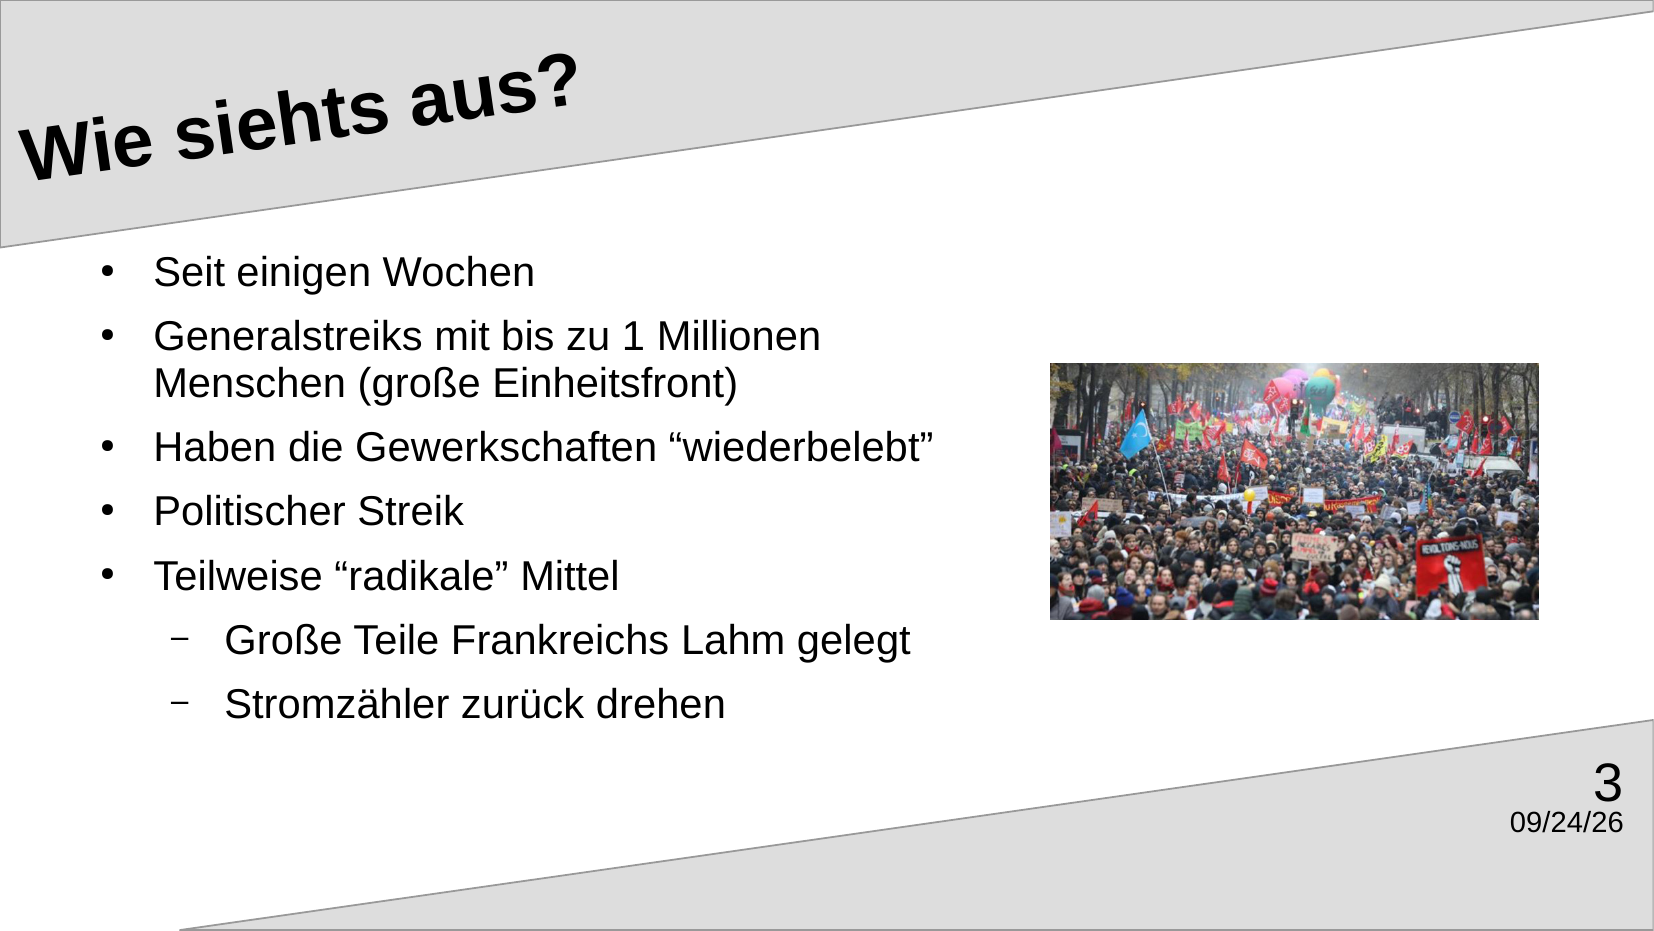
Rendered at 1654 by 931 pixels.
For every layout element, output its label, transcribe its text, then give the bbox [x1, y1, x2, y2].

list Seit einigen Wochen Generalstreiks mit bis zu 1 Millionen Menschen (große Einheitsfront) Haben die Gewerkschaften “wiederbelebt” Politischer Streik Teilweise “radikale” Mittel Große Teile Frankreichs Lahm gelegt Stromzähler zurück drehen [82, 248, 1013, 789]
title Wie siehts aus? [11, 0, 1496, 235]
picture [1050, 363, 1539, 620]
